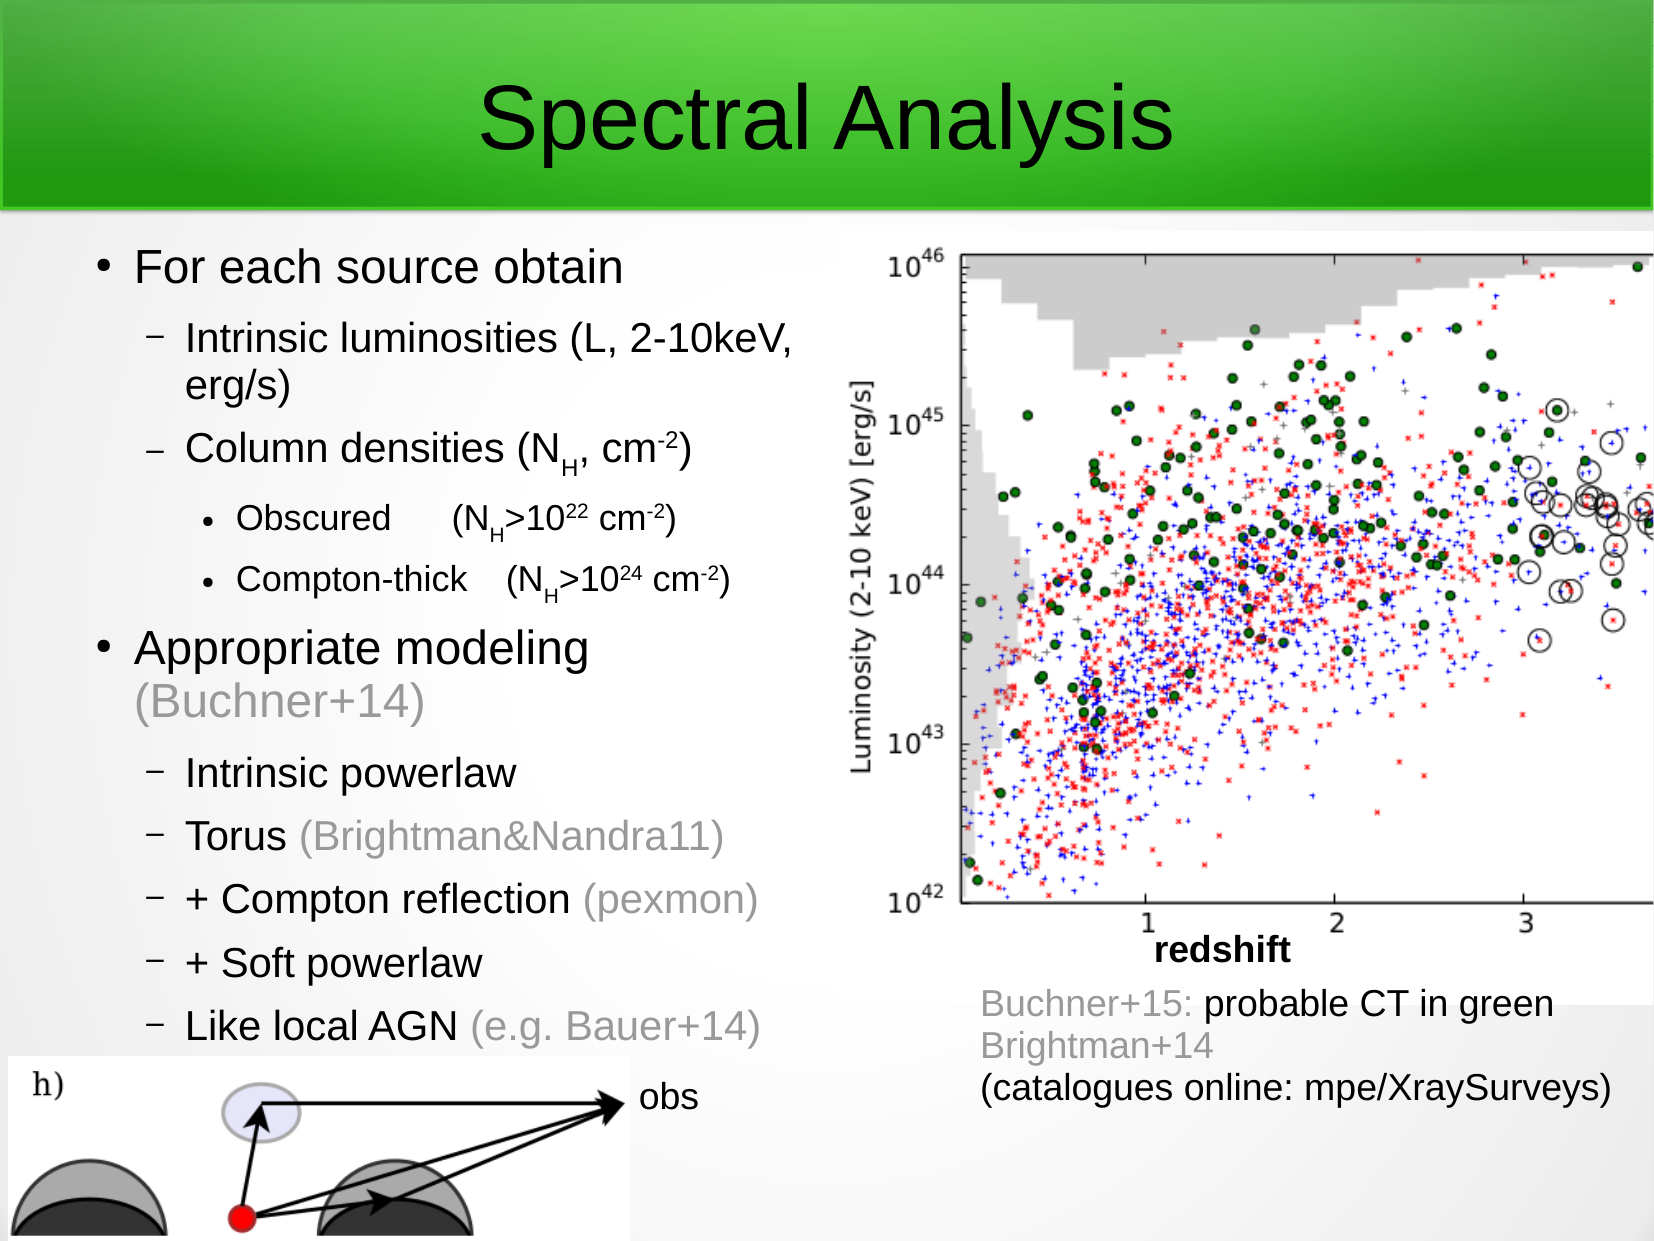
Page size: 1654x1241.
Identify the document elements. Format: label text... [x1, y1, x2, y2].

title Spectral Analysis [82, 47, 1571, 189]
text_box Buchner+15: probable CT in green Brightman+14 (catalogues online: mpe/XraySurveys) [930, 975, 1654, 1158]
picture [836, 231, 1654, 1006]
text_box obs [624, 1068, 805, 1125]
text_box redshift [990, 921, 1456, 979]
picture [8, 1056, 631, 1241]
list For each source obtain Intrinsic luminosities (L, 2-10keV, erg/s) Column densities (NH, cm-2) Obscured (NH>1022 cm-2) Compton-thick (NH>1024 cm-2) Appropriate modeling (Buchner+14) Intrinsic powerlaw Torus (Brightman&Nandra11) + Compton reflection (pexmon) + Soft powerlaw Like local AGN (e.g. Bauer+14) [82, 240, 841, 1057]
